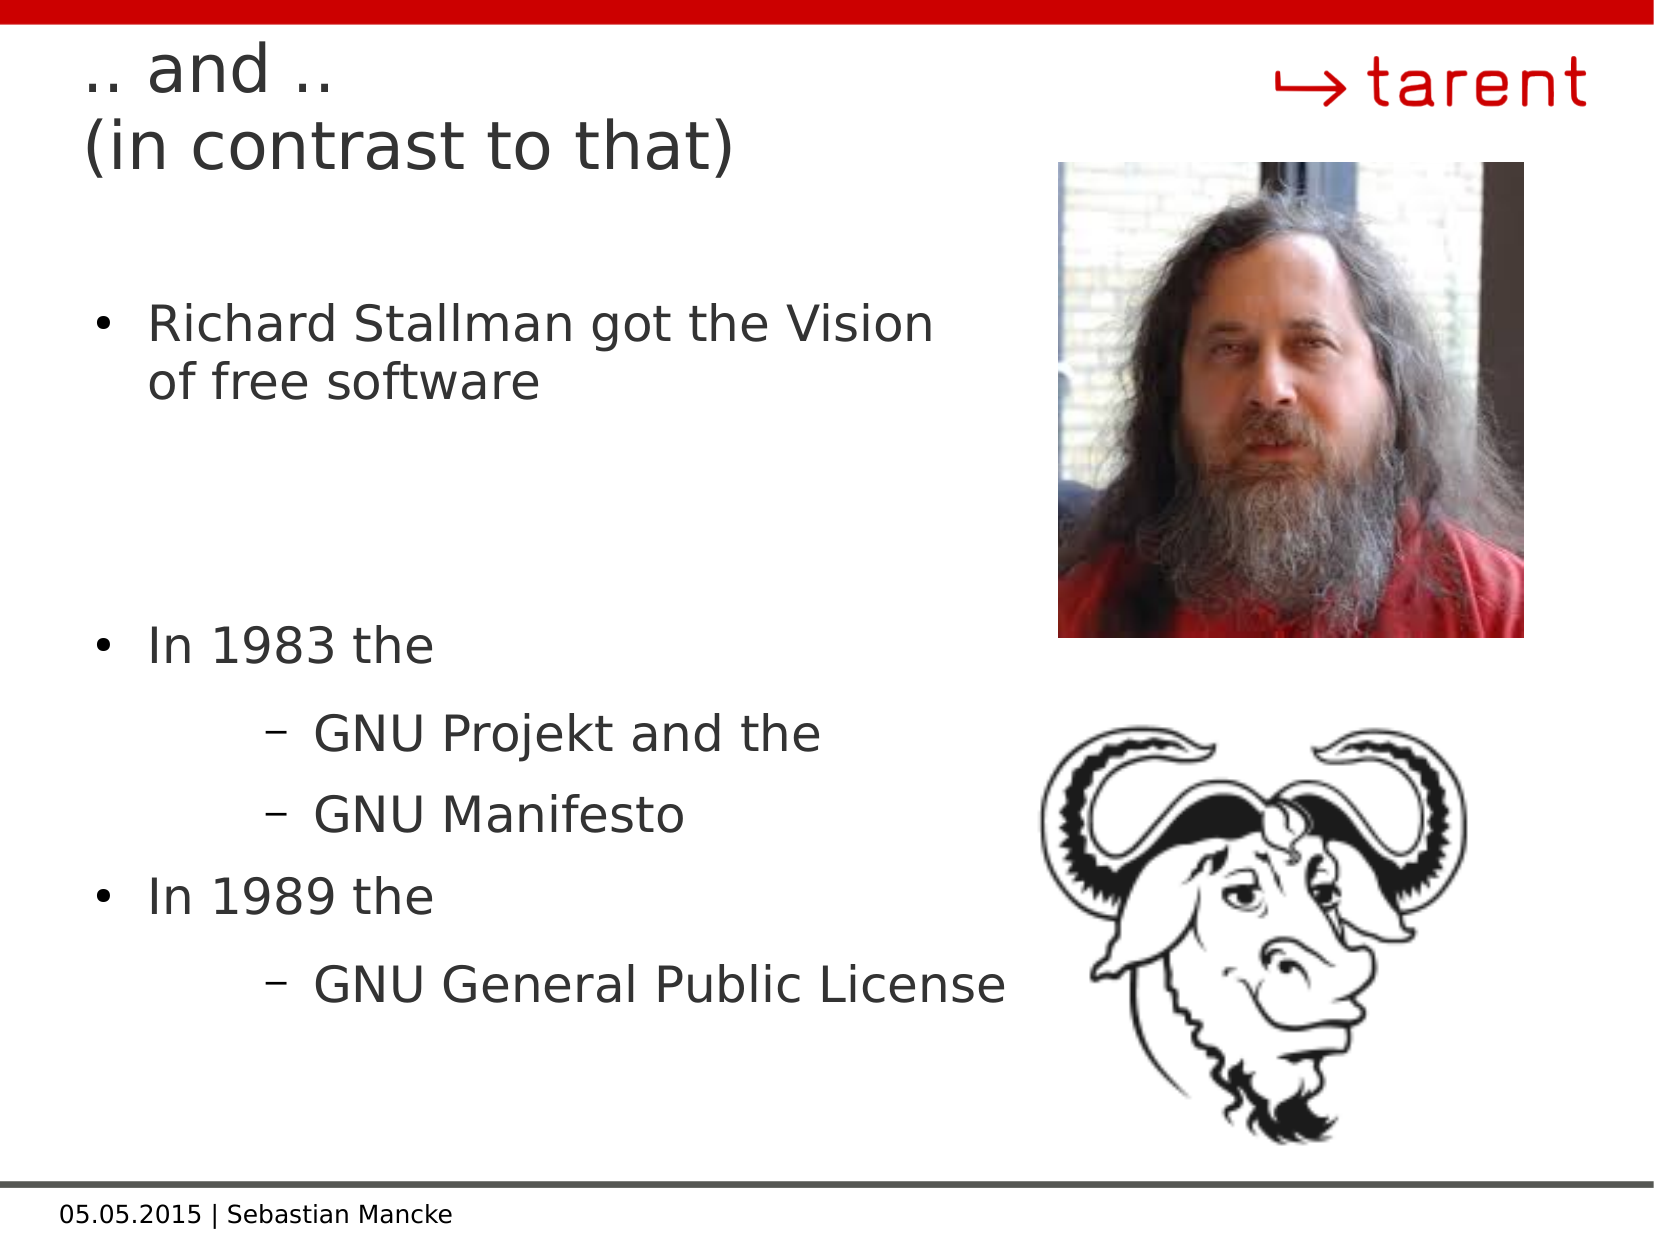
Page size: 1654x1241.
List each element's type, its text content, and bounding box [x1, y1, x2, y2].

picture [1058, 162, 1524, 638]
title .. and .. (in contrast to that) [82, 30, 1571, 186]
picture [0, 0, 1654, 26]
picture [1571, 51, 1612, 120]
picture [0, 1181, 1654, 1188]
picture [1033, 723, 1477, 1152]
list Richard Stallman got the Vision of free software In 1983 the GNU Projekt and the GNU Manifesto In 1989 the GNU General Public License [76, 295, 1565, 1114]
